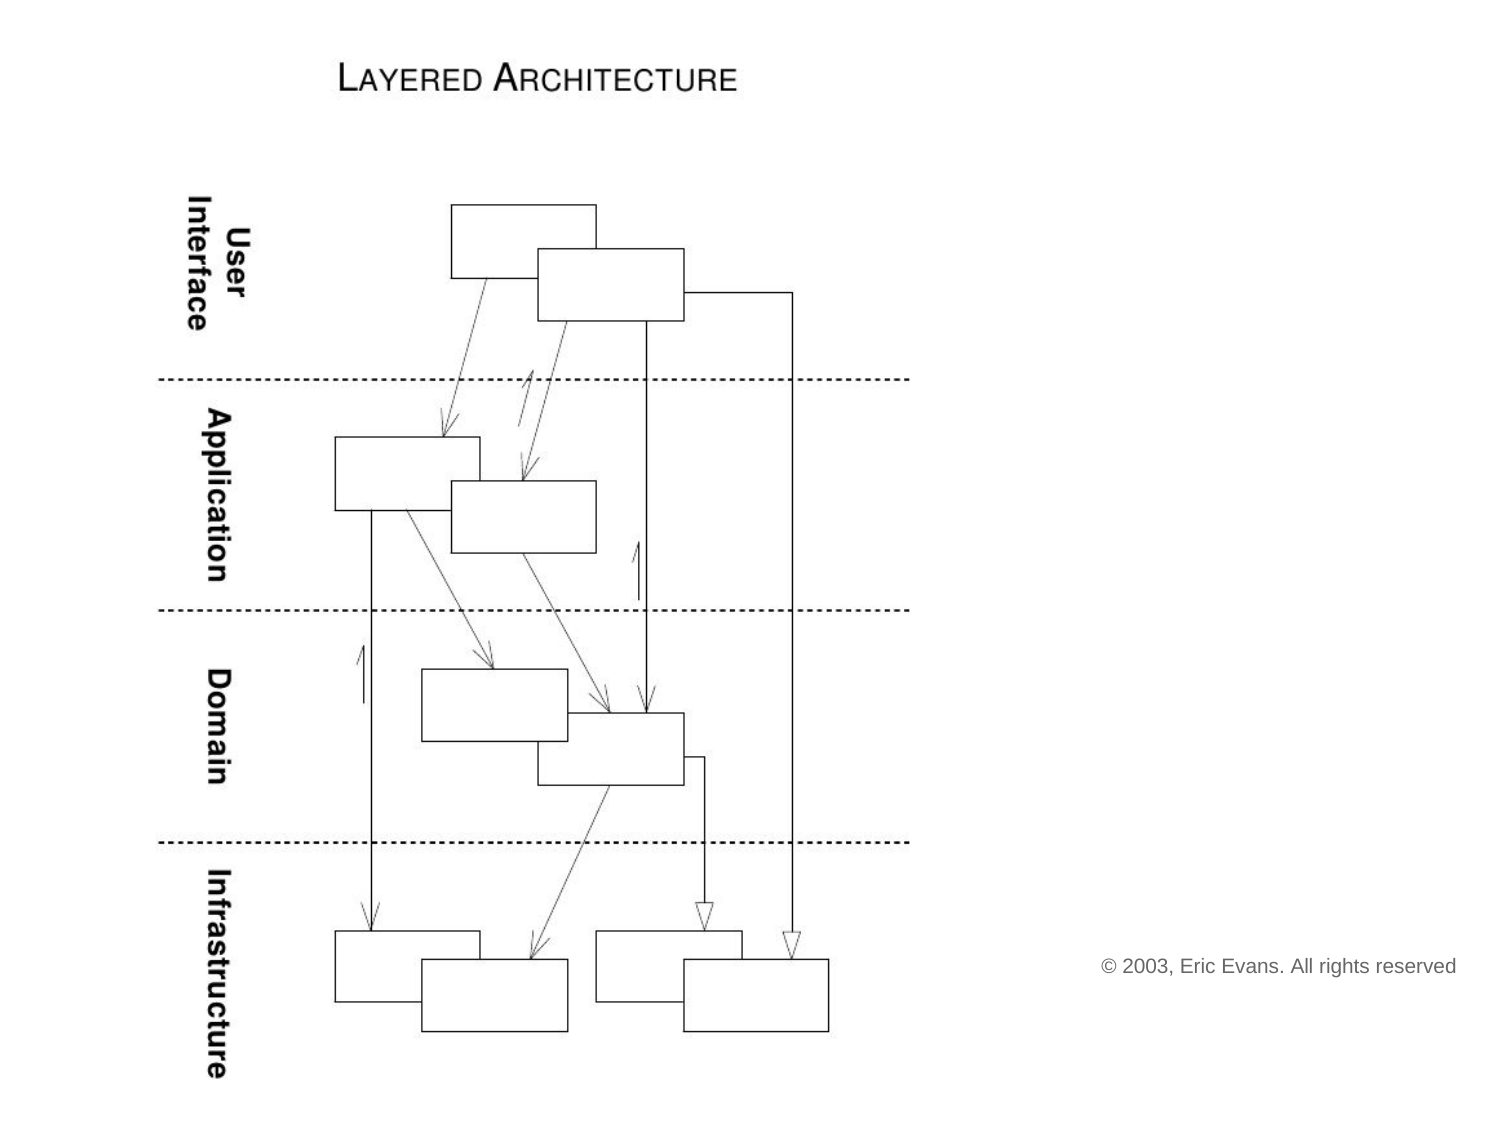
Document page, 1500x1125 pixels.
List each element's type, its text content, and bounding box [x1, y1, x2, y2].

text_box © 2003, Eric Evans. All rights reserved [1086, 944, 1477, 985]
picture [145, 38, 934, 1093]
